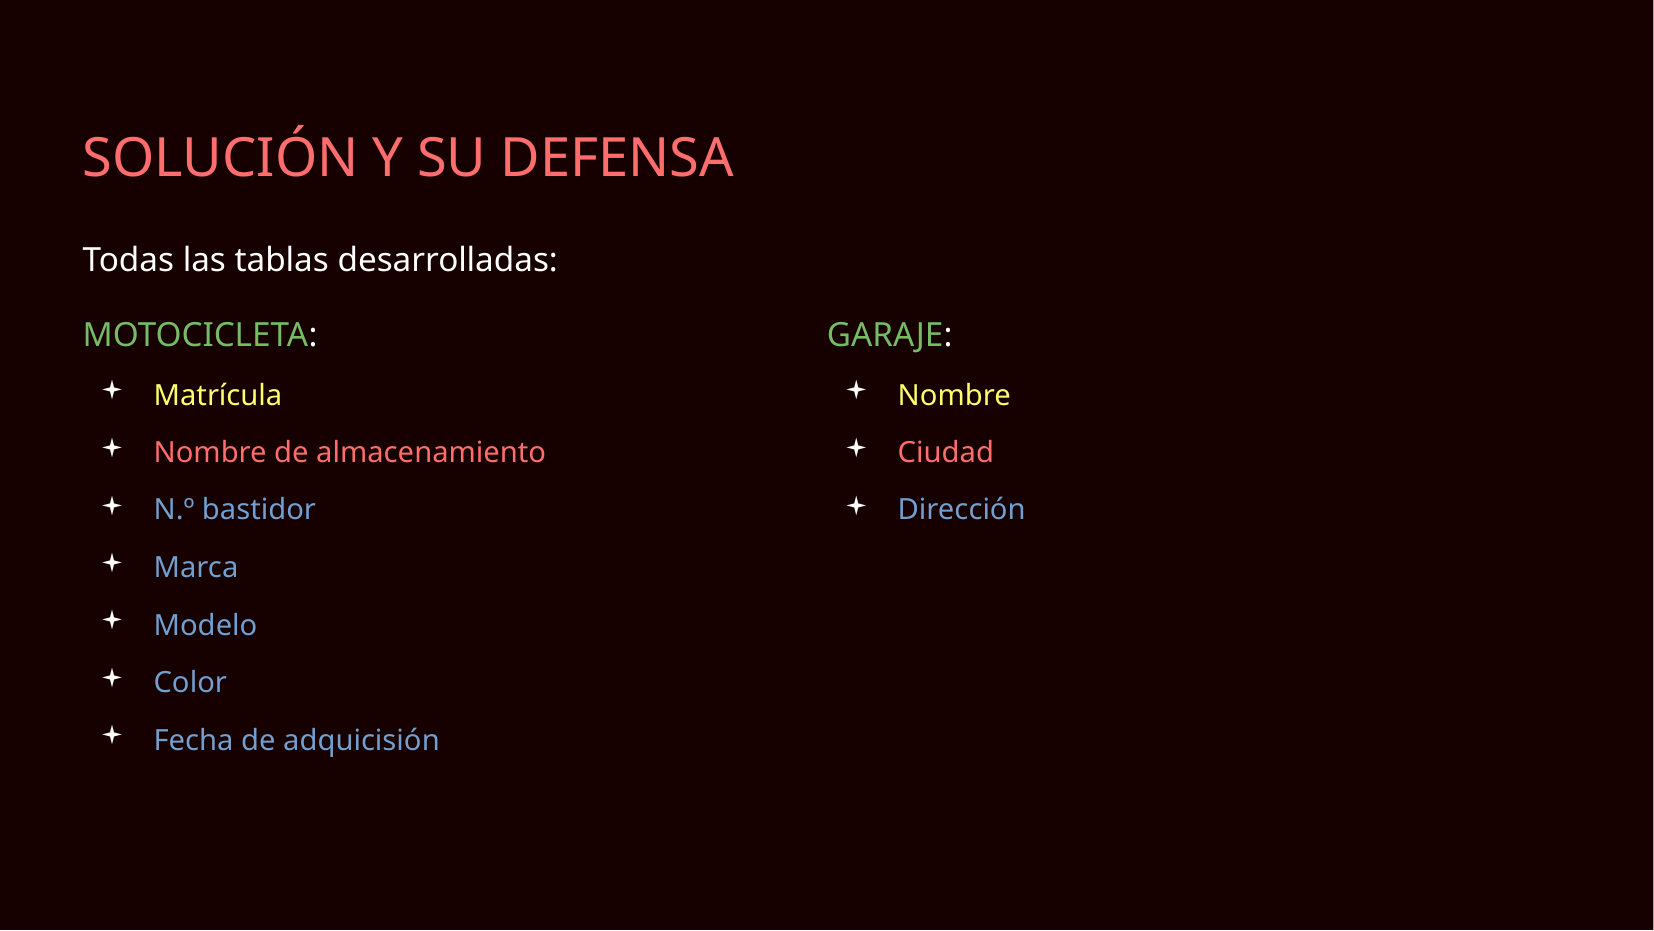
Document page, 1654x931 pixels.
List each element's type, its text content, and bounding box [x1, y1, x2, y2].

title SOLUCIÓN Y SU DEFENSA [82, 37, 1571, 193]
list GARAJE: Nombre Ciudad Dirección [826, 236, 1571, 857]
list Todas las tablas desarrolladas: MOTOCICLETA: Matrícula Nombre de almacenamiento N.º bastidor Marca Modelo Color Fecha de adquicisión [82, 236, 826, 857]
